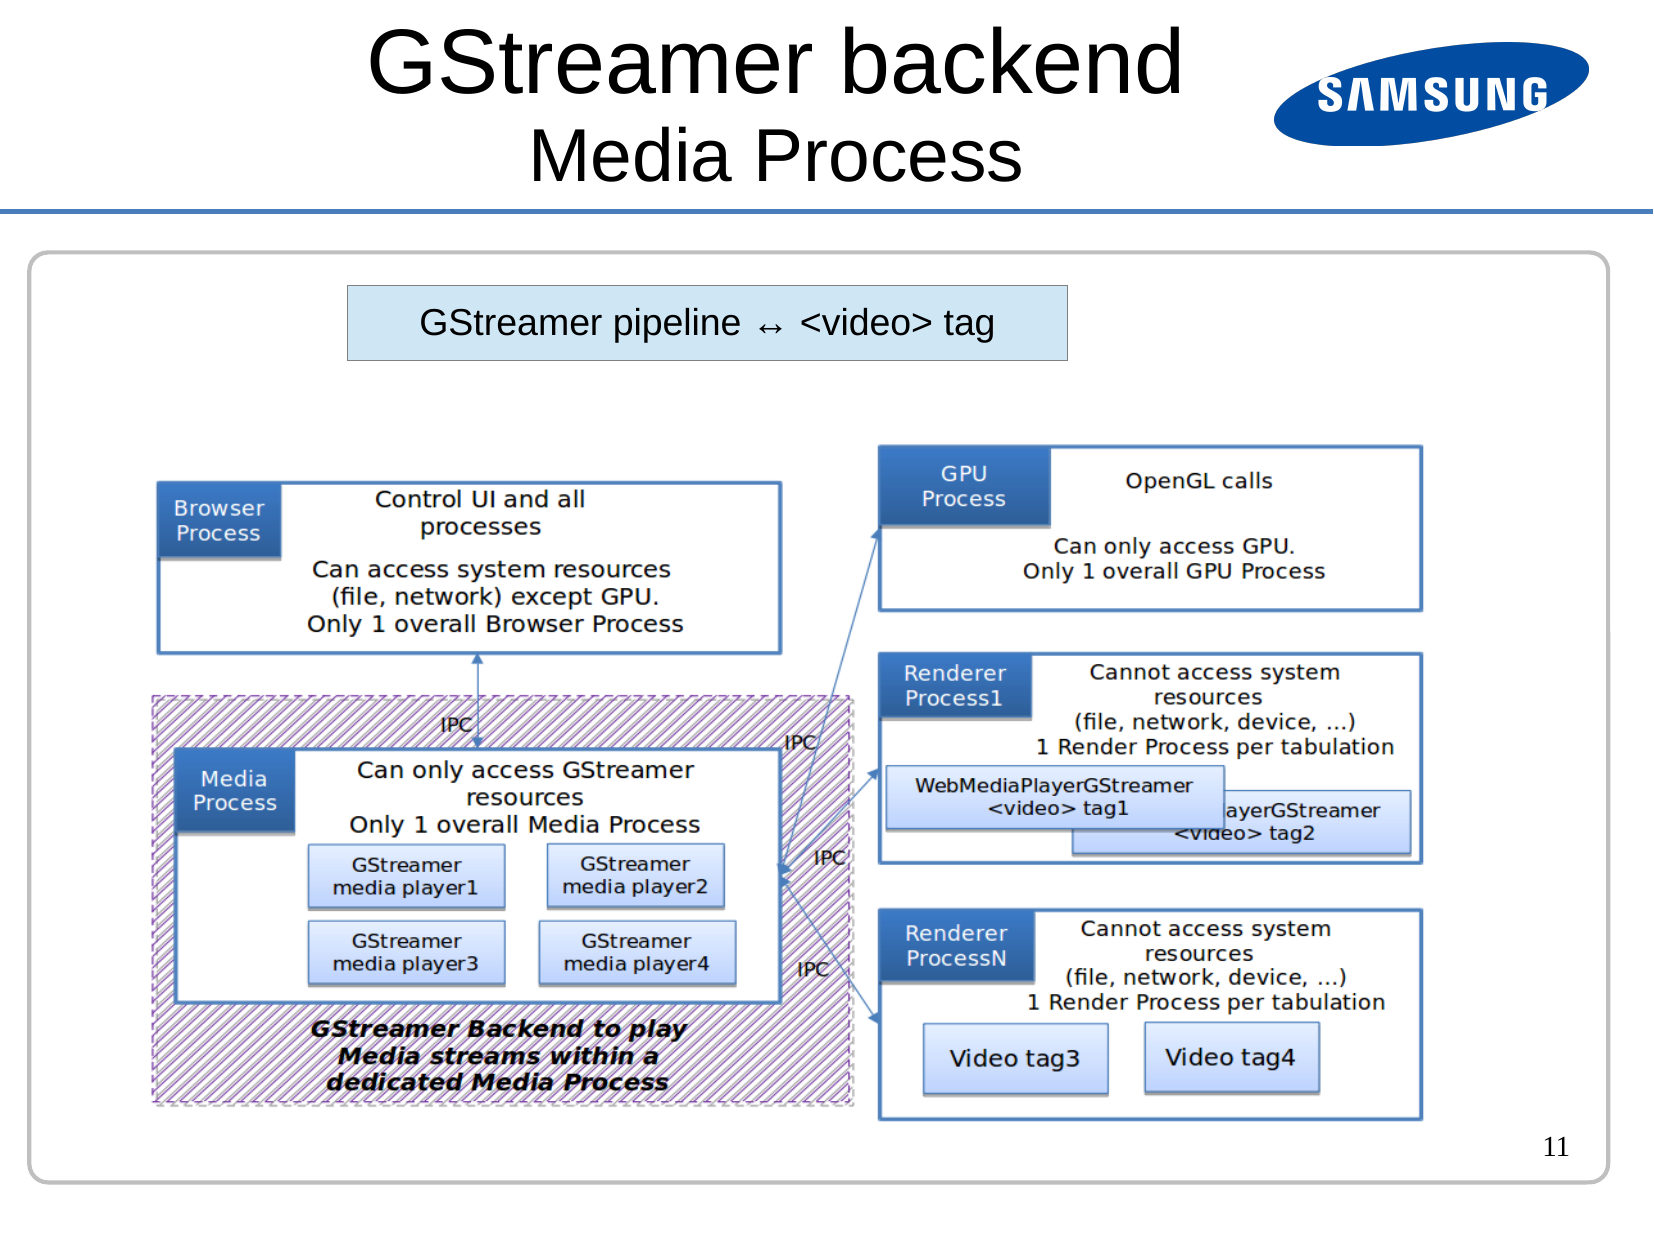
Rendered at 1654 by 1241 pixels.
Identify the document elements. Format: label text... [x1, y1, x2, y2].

picture [0, 0, 1654, 1241]
text_box GStreamer backend Media Process [304, 3, 1250, 206]
title [119, 255, 1606, 646]
title [119, 225, 1653, 646]
text_box GStreamer pipeline ↔ <video> tag [347, 285, 1068, 361]
